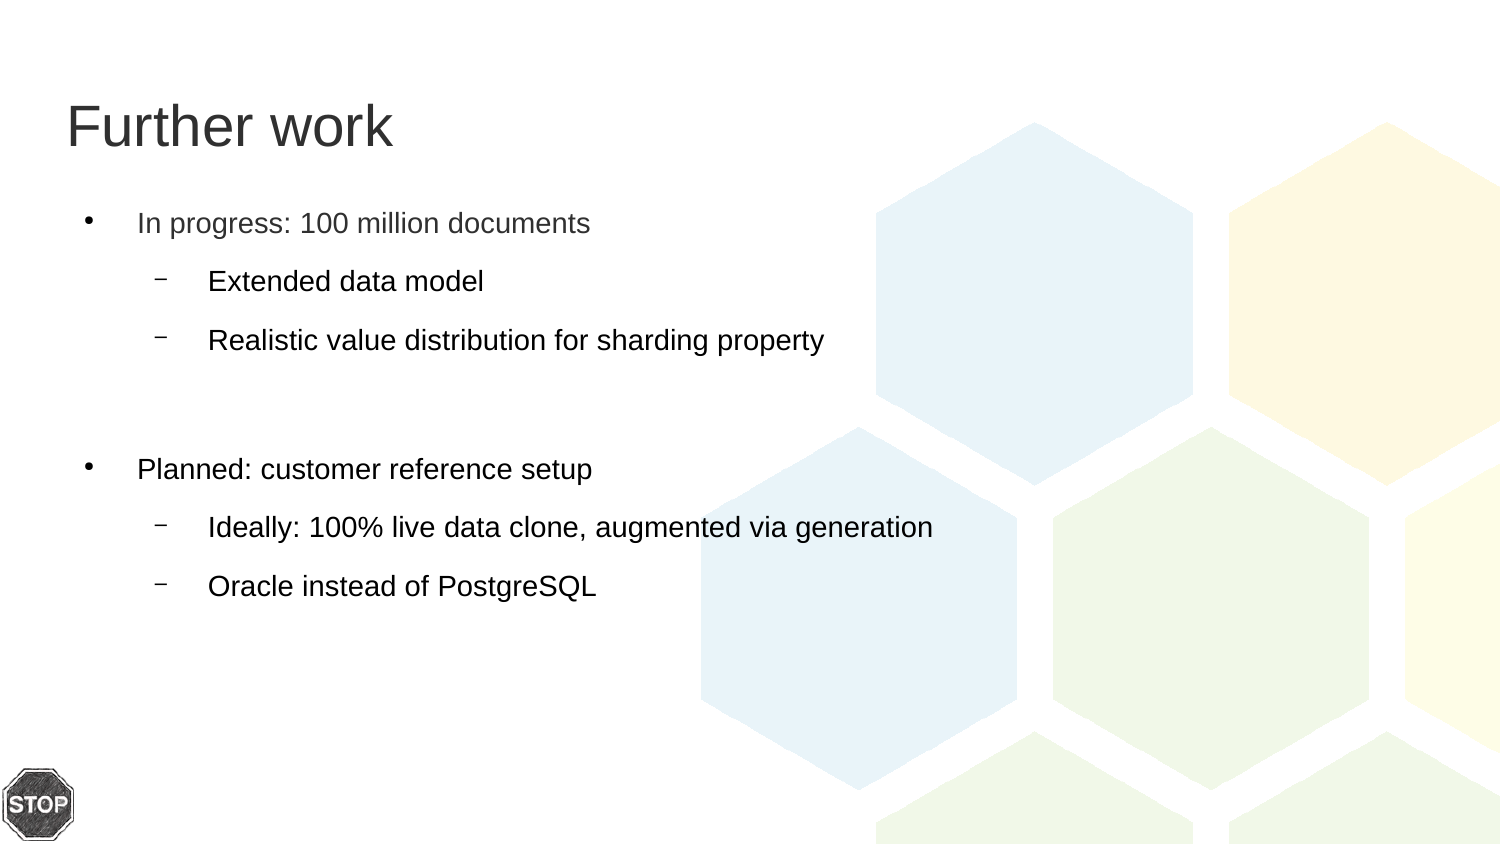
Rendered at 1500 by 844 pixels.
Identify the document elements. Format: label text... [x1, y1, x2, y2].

title Further work [51, 72, 1449, 167]
picture [0, 0, 1500, 844]
list In progress: 100 million documents Extended data model Realistic value distribution for sharding property Planned: customer reference setup Ideally: 100% live data clone, augmented via generation Oracle instead of PostgreSQL [51, 189, 1449, 750]
